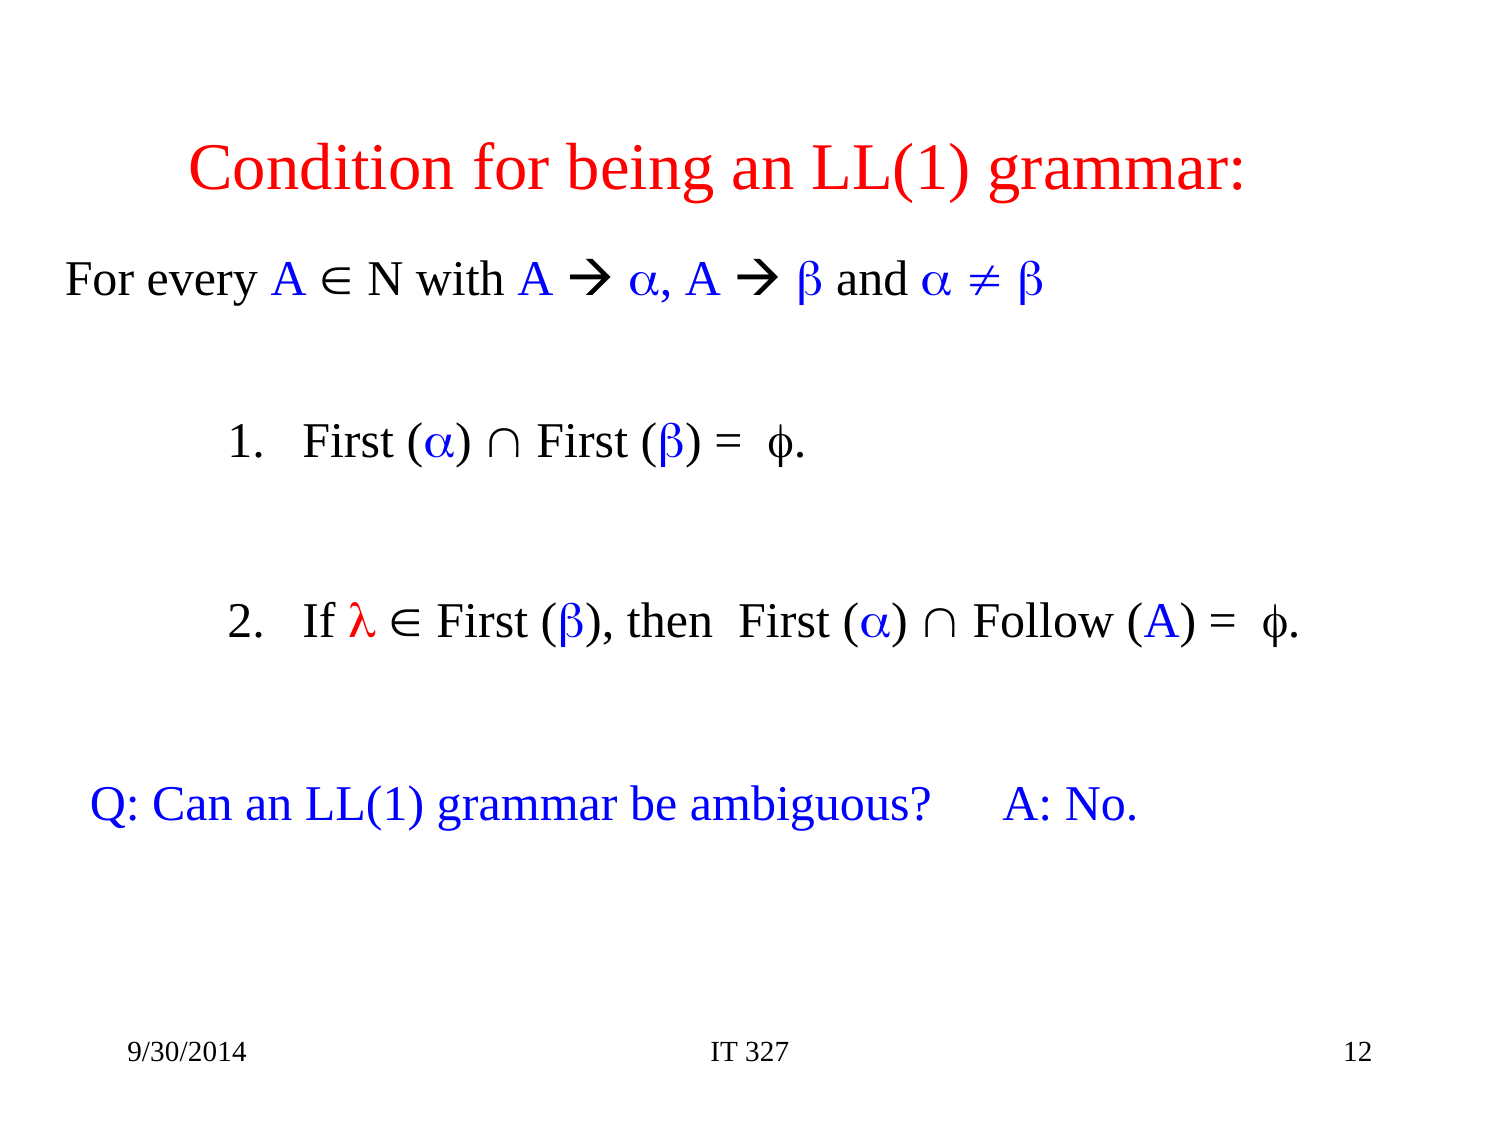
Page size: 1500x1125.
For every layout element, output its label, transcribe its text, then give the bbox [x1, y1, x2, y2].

text_box <number> [1074, 1025, 1388, 1101]
text_box IT 327 [512, 1025, 988, 1101]
text_box Q: Can an LL(1) grammar be ambiguous? [75, 762, 948, 838]
text_box 9/30/2014 [112, 1025, 426, 1101]
text_box First ()  First () = . If   First (), then First ()  Follow (A) = . [212, 399, 1316, 656]
title Condition for being an LL(1) grammar: [125, 87, 1313, 238]
text_box For every A  N with A  , A   and    [50, 237, 1088, 373]
text_box A: No. [987, 762, 1154, 838]
